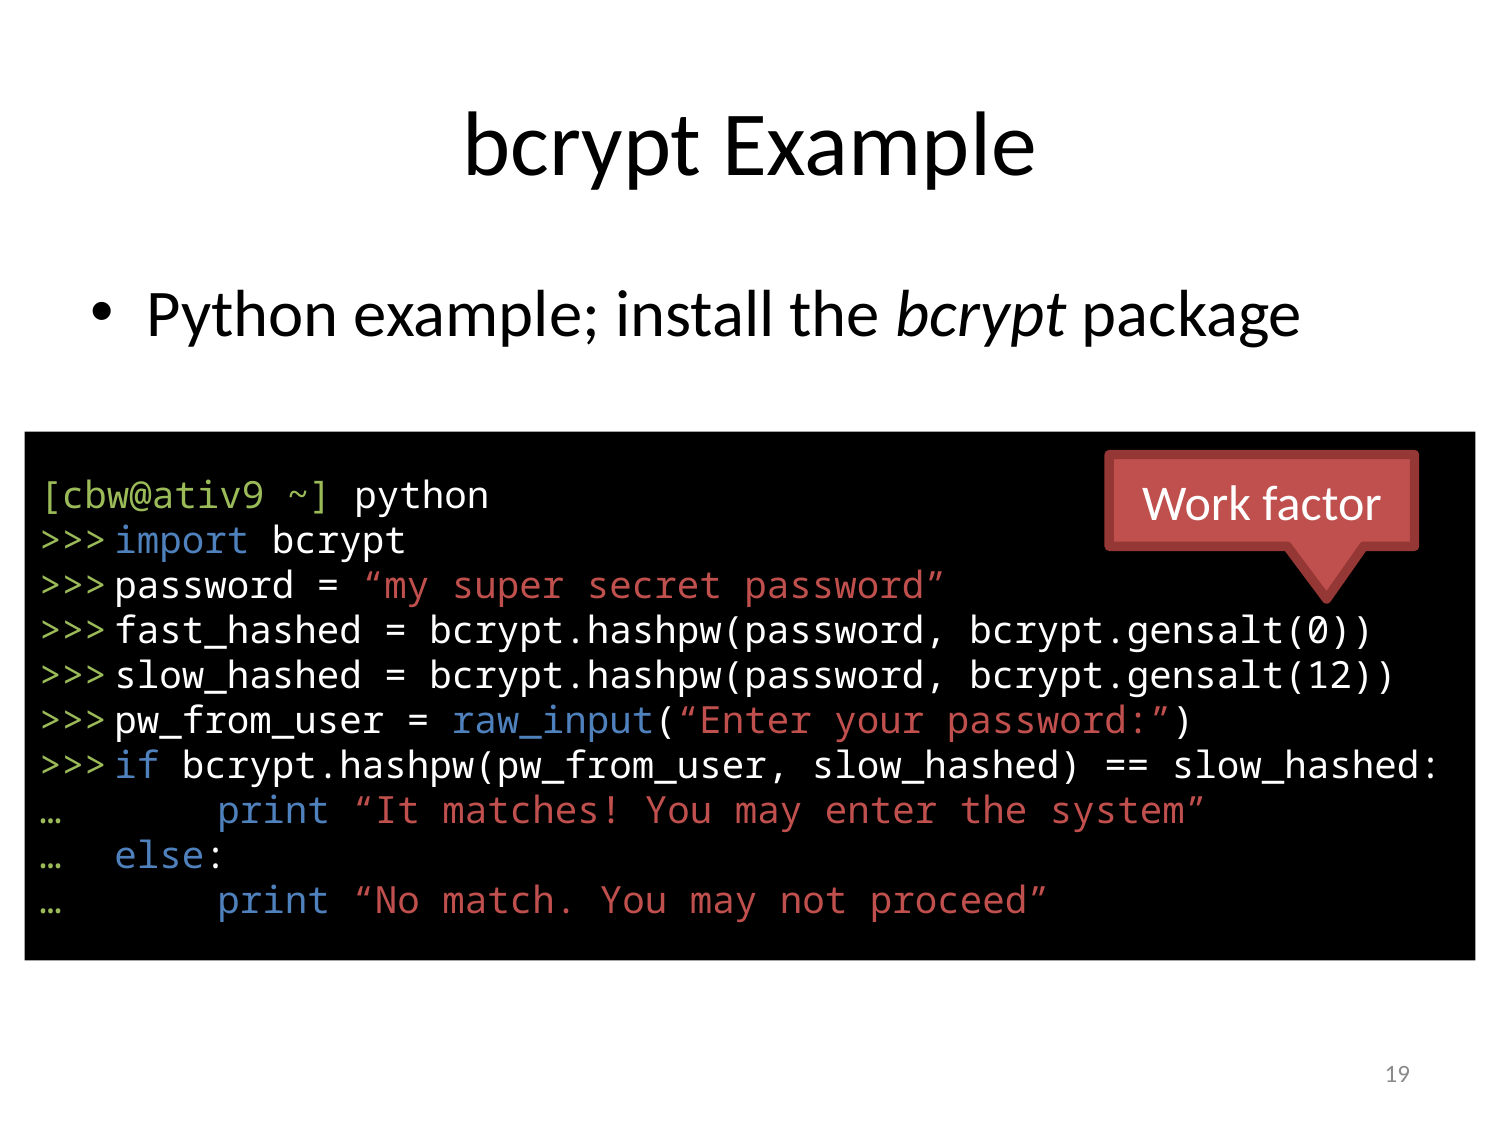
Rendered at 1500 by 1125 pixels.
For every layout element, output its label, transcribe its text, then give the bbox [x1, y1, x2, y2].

text_box [cbw@ativ9 ~] python >>> import bcrypt >>> password = “my super secret password” >>> fast_hashed = bcrypt.hashpw(password, bcrypt.gensalt(0)) >>> slow_hashed = bcrypt.hashpw(password, bcrypt.gensalt(12)) >>> pw_from_user = raw_input(“Enter your password:”) >>> if bcrypt.hashpw(pw_from_user, slow_hashed) == slow_hashed: … print “It matches! You may enter the system” … else: … print “No match. You may not proceed” [24, 431, 1476, 961]
list Python example; install the bcrypt package [75, 262, 1425, 374]
title bcrypt Example [75, 45, 1425, 233]
text_box Work factor [1109, 454, 1415, 600]
slide_number <number> [1074, 1042, 1425, 1103]
